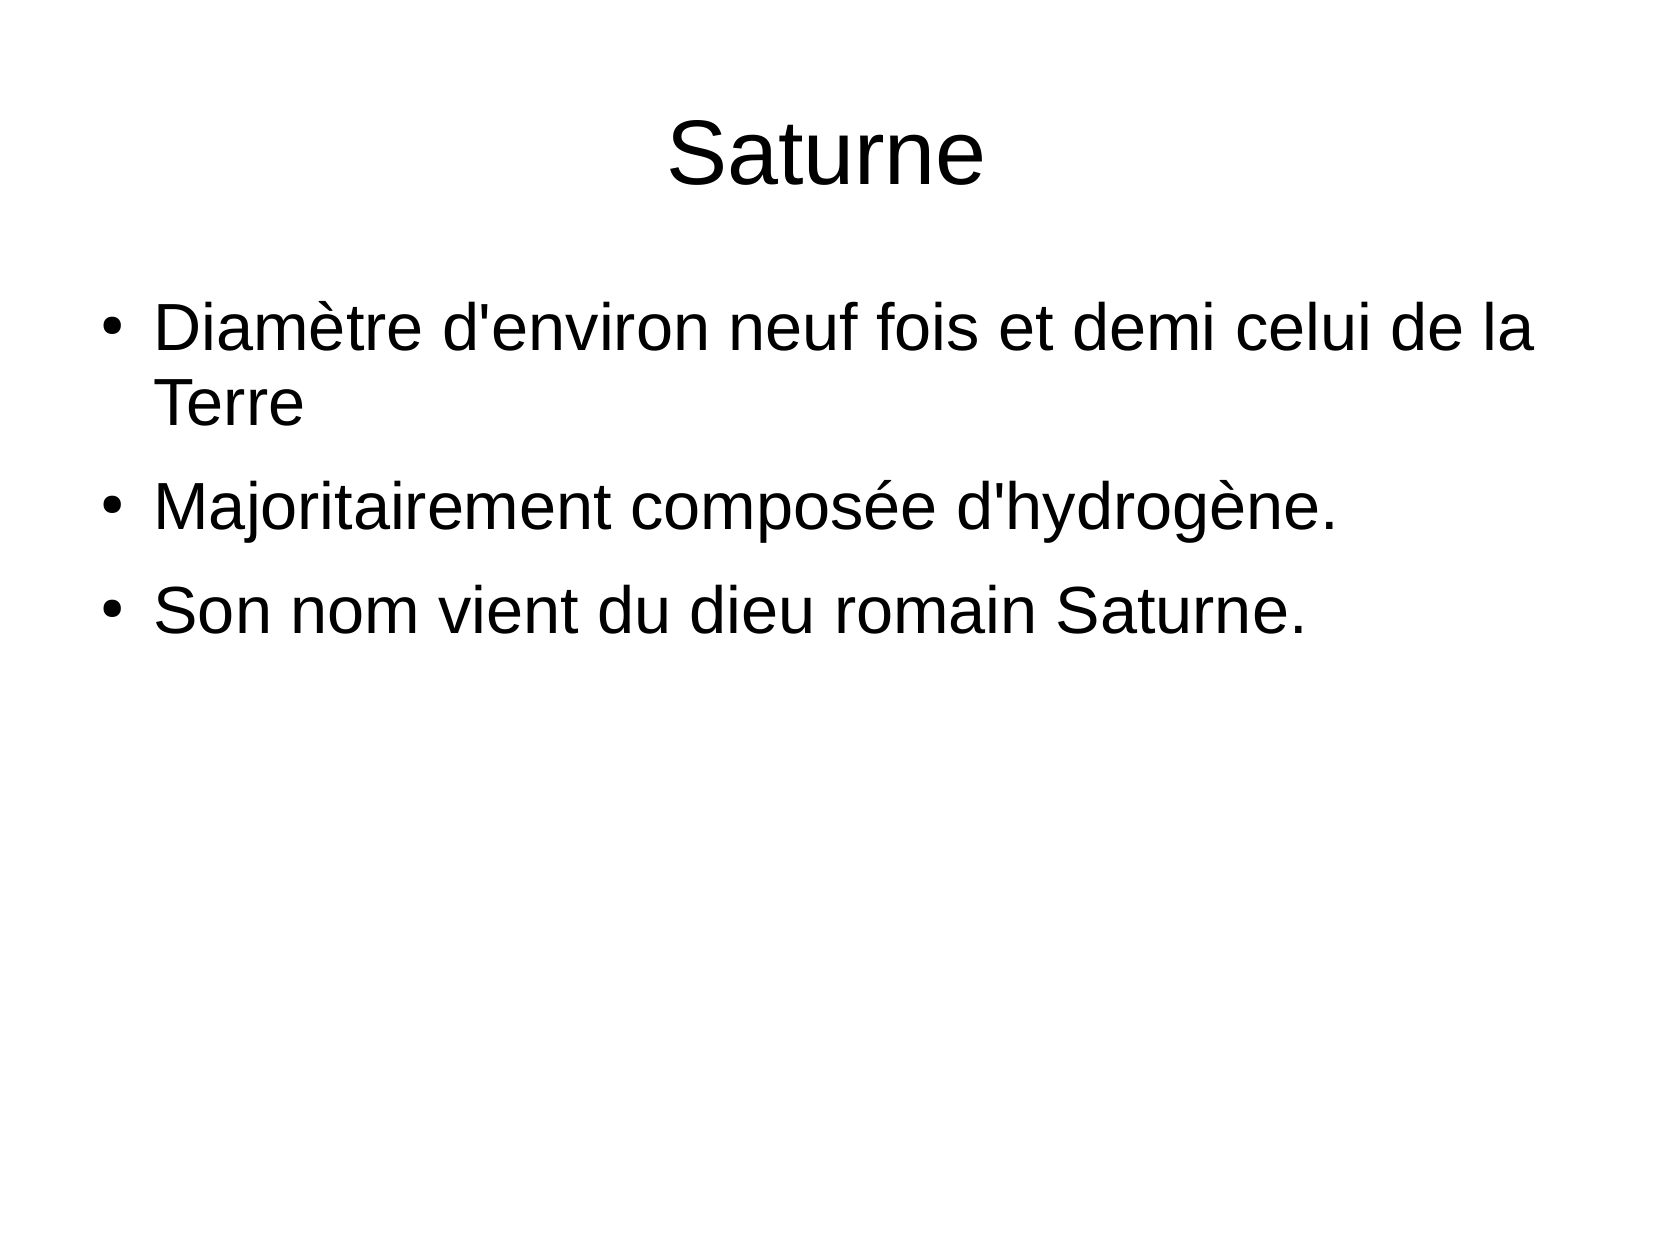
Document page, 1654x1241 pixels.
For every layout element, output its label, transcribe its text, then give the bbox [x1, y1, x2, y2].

list Diamètre d'environ neuf fois et demi celui de la Terre Majoritairement composée d'hydrogène. Son nom vient du dieu romain Saturne. [82, 290, 1571, 1109]
title Saturne [82, 49, 1571, 257]
